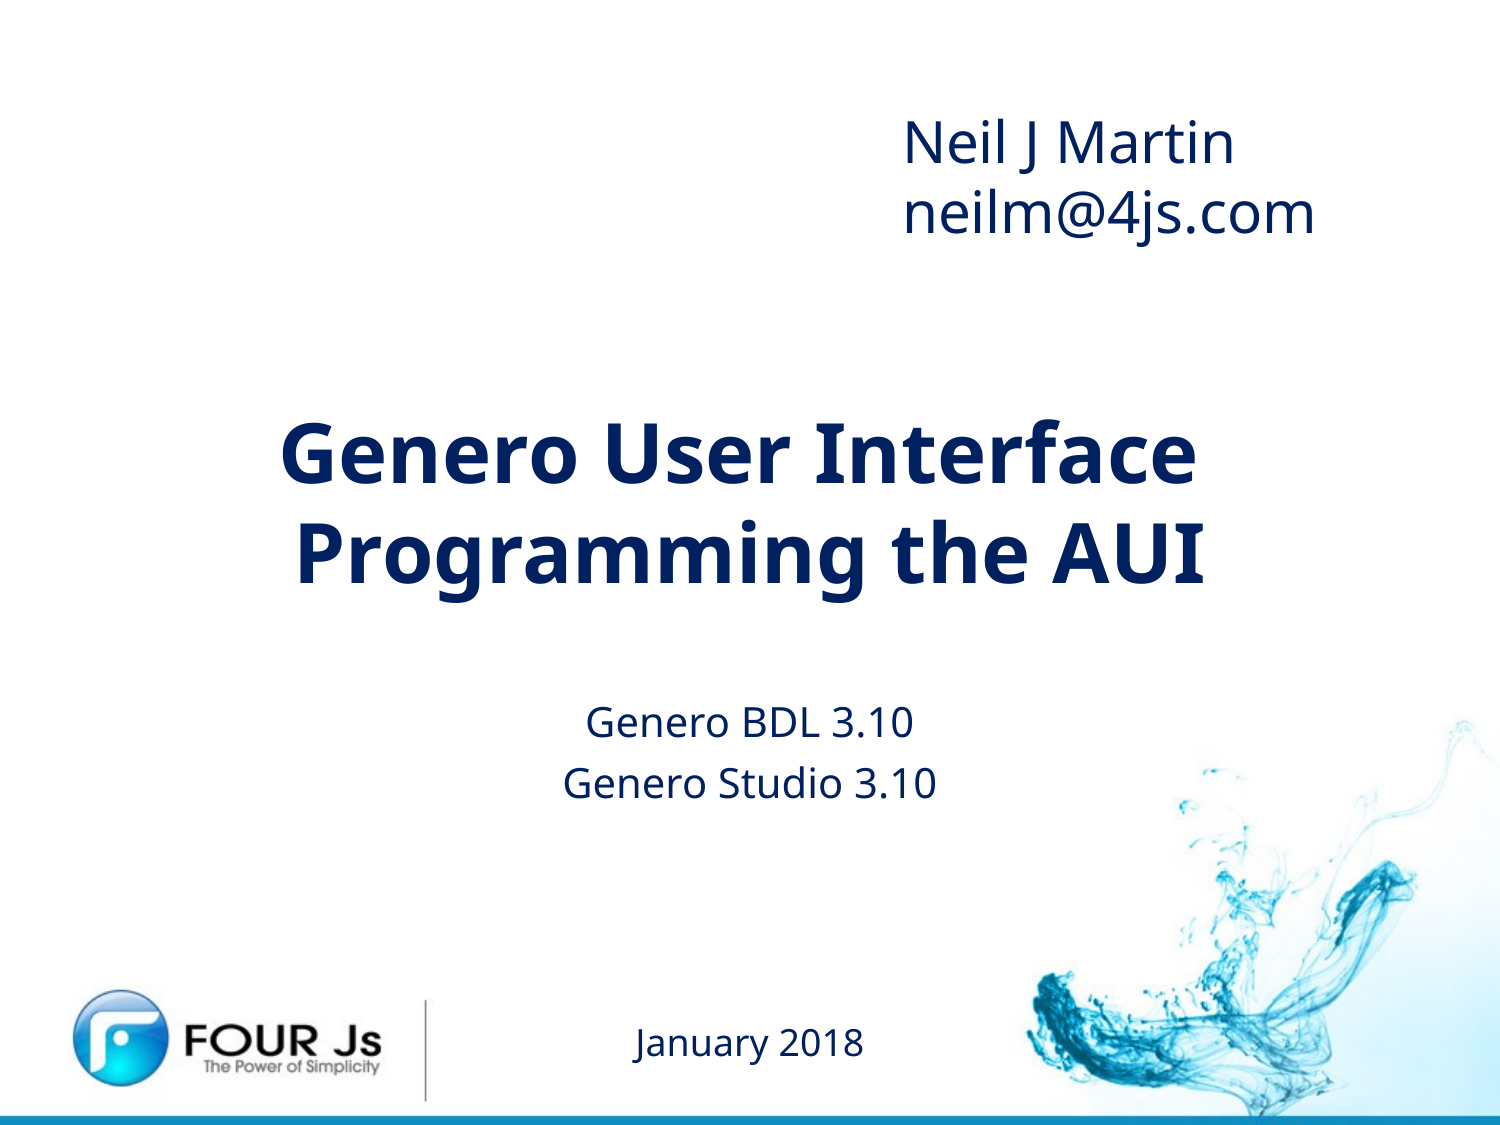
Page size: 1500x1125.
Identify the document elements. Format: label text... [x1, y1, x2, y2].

title Genero User Interface Programming the AUI [112, 337, 1388, 663]
subtitle Genero BDL 3.10 Genero Studio 3.10 [225, 688, 1275, 976]
list January 2018 [519, 1011, 981, 1095]
picture [0, 0, 1500, 1122]
text_box Neil J Martin neilm@4js.com [887, 97, 1475, 253]
